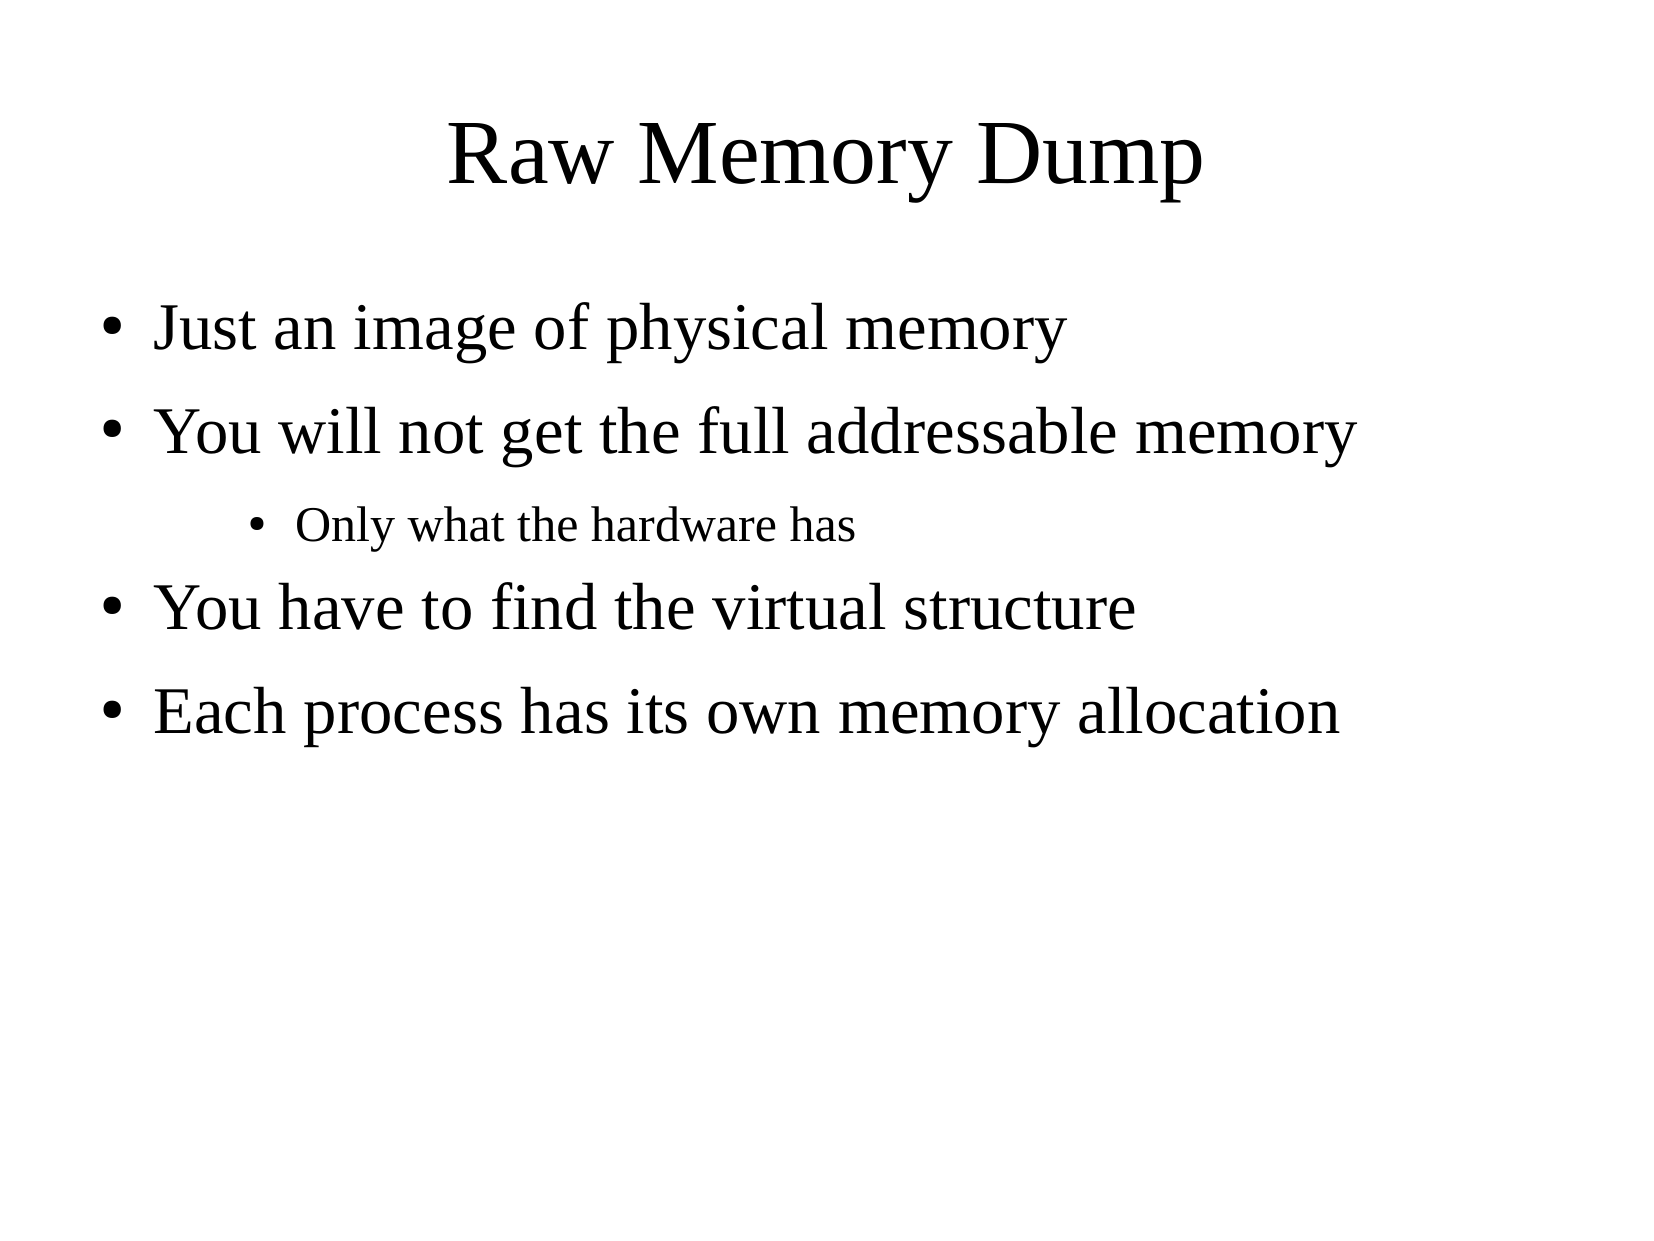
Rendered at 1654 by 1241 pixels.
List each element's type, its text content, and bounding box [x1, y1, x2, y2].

title Raw Memory Dump [82, 49, 1571, 257]
list Just an image of physical memory You will not get the full addressable memory Only what the hardware has You have to find the virtual structure Each process has its own memory allocation [82, 290, 1571, 1010]
